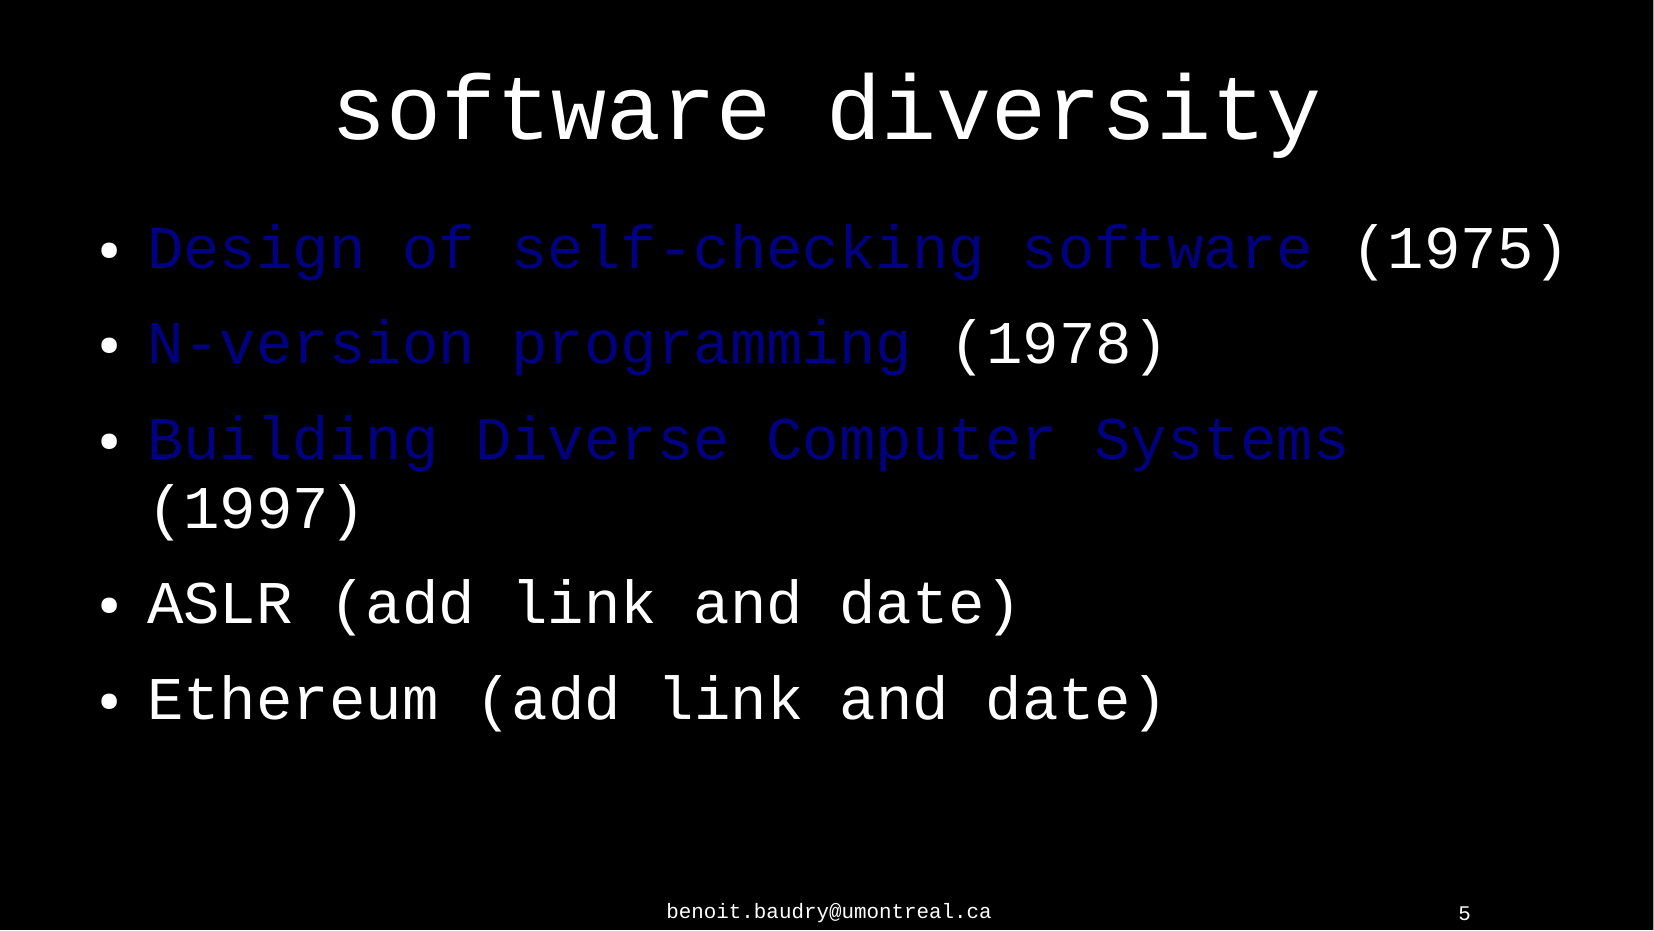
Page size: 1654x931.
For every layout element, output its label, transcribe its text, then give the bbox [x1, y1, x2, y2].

title software diversity [82, 37, 1571, 193]
list Design of self-checking software (1975) N-version programming (1978) Building Diverse Computer Systems (1997) ASLR (add link and date) Ethereum (add link and date) [82, 217, 1571, 758]
